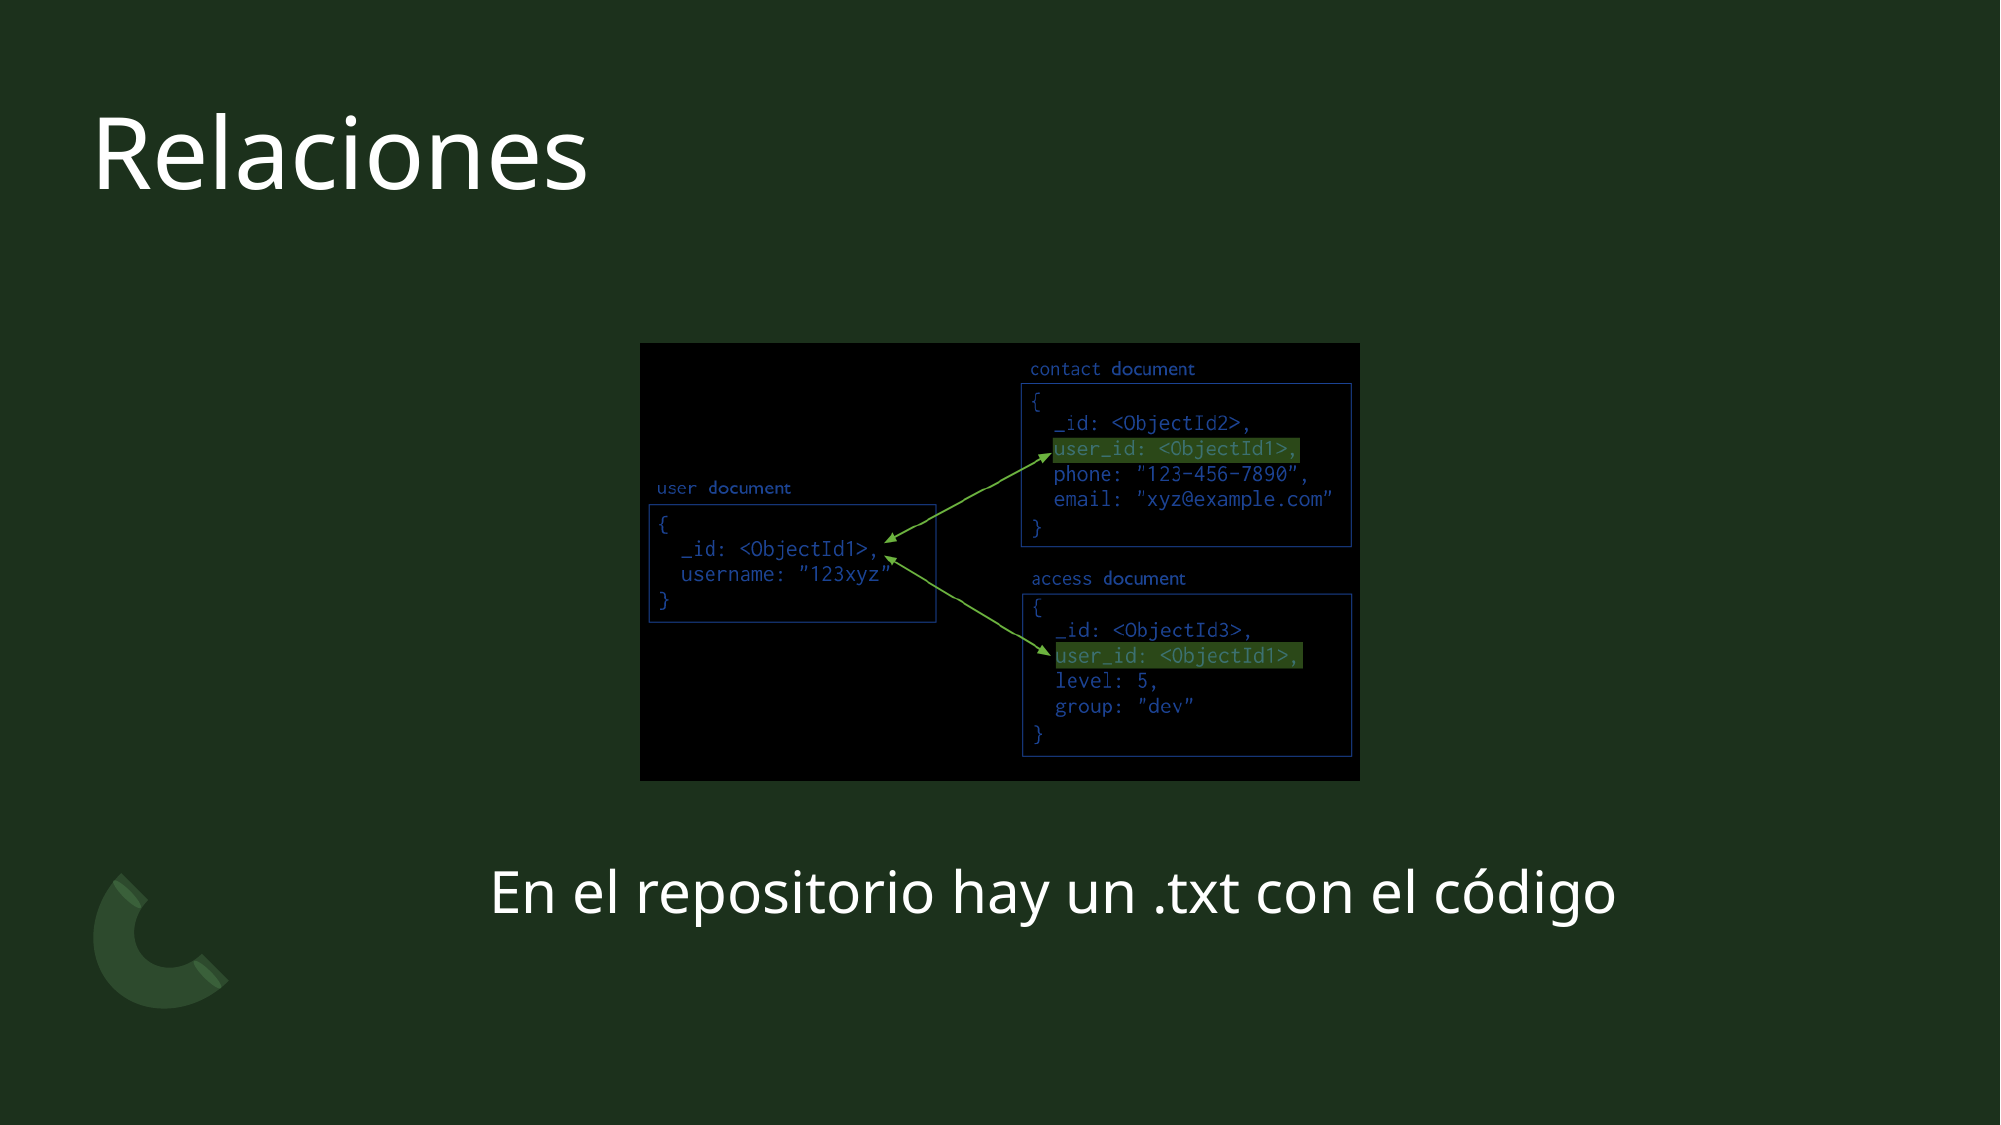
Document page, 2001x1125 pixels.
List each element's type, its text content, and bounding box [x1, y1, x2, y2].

text_box En el repositorio hay un .txt con el código [474, 847, 1526, 934]
picture [640, 343, 1360, 782]
title Relaciones [90, 90, 1910, 309]
